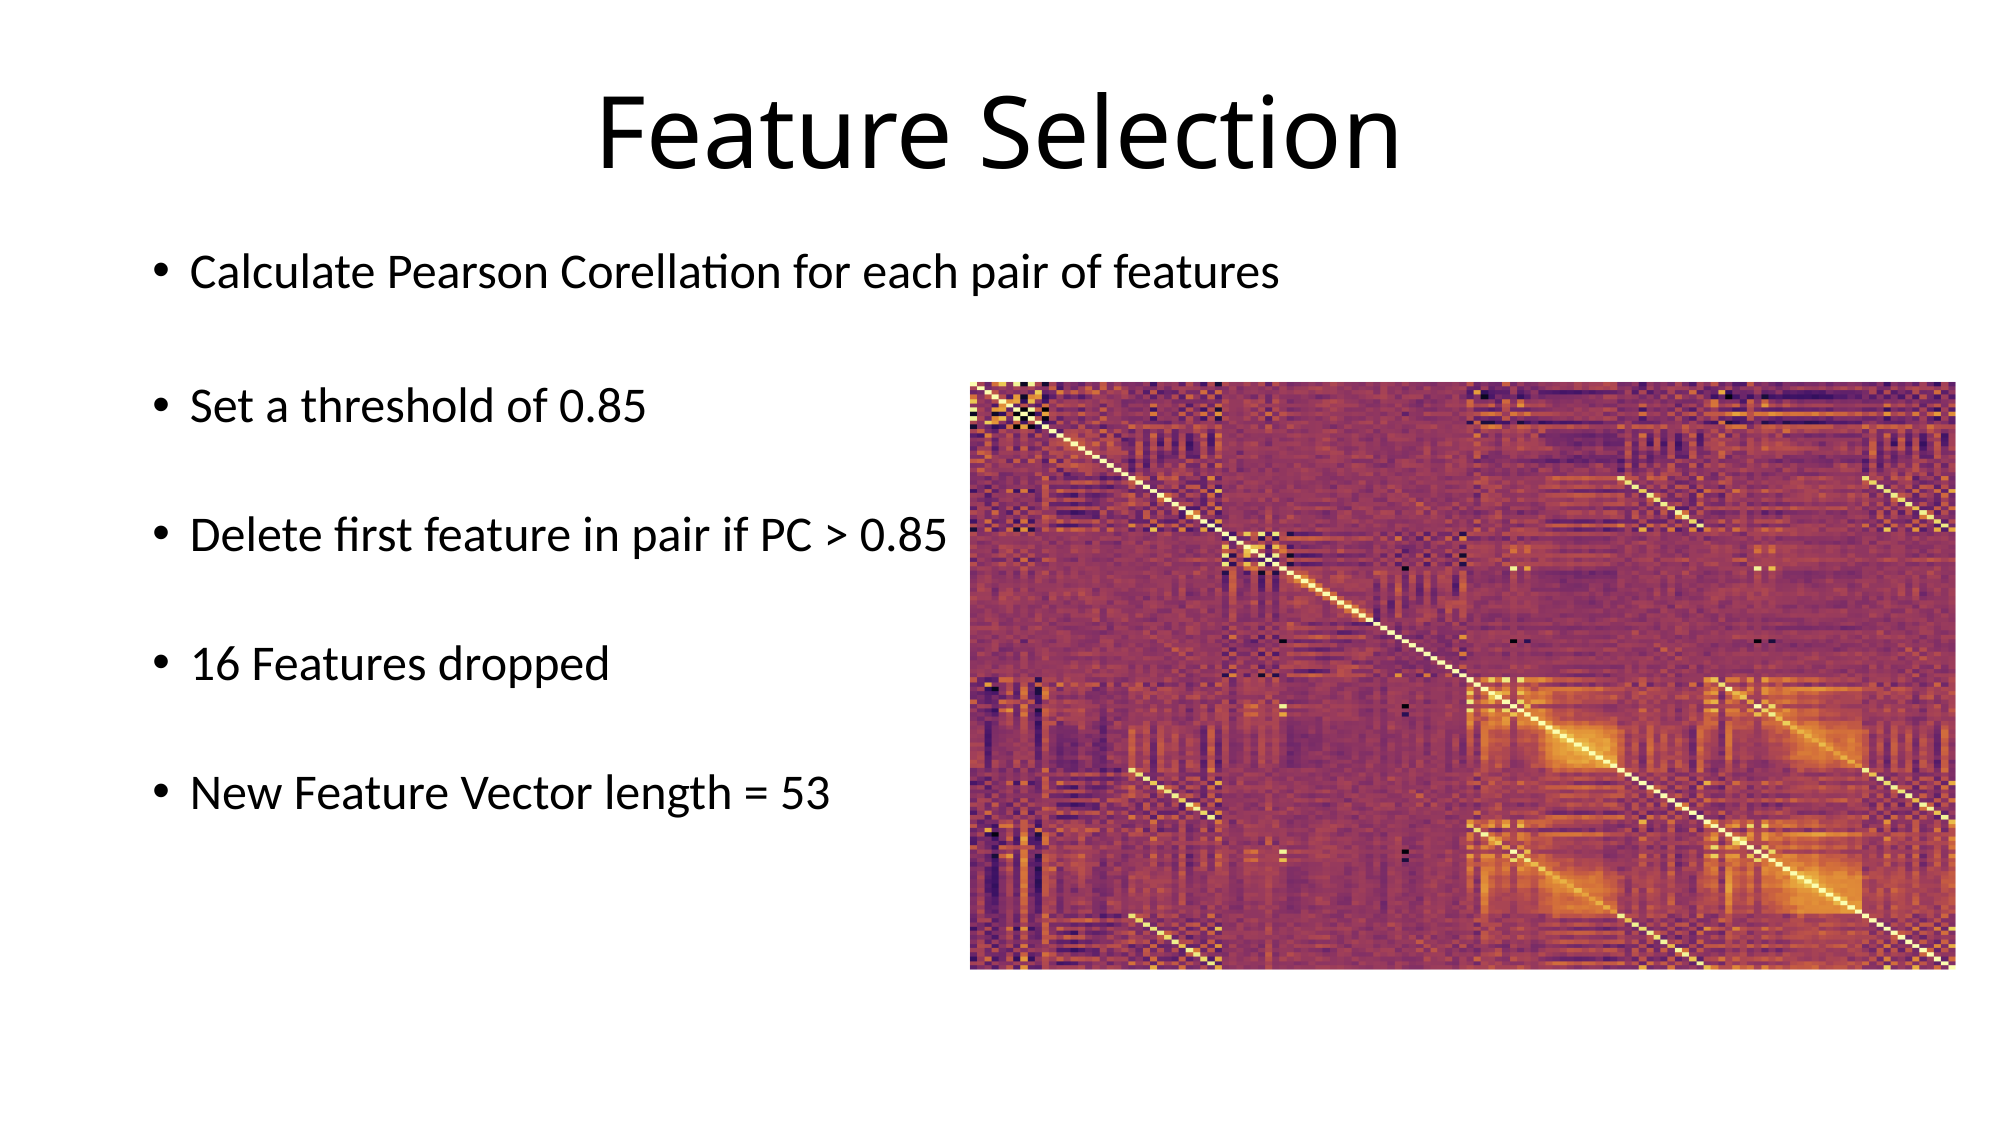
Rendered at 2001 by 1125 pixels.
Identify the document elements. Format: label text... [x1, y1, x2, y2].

list Calculate Pearson Corellation for each pair of features Set a threshold of 0.85 Delete first feature in pair if PC > 0.85 16 Features dropped New Feature Vector length = 53 [137, 237, 1863, 1014]
title Feature Selection [137, 59, 1863, 213]
picture [964, 377, 1961, 979]
